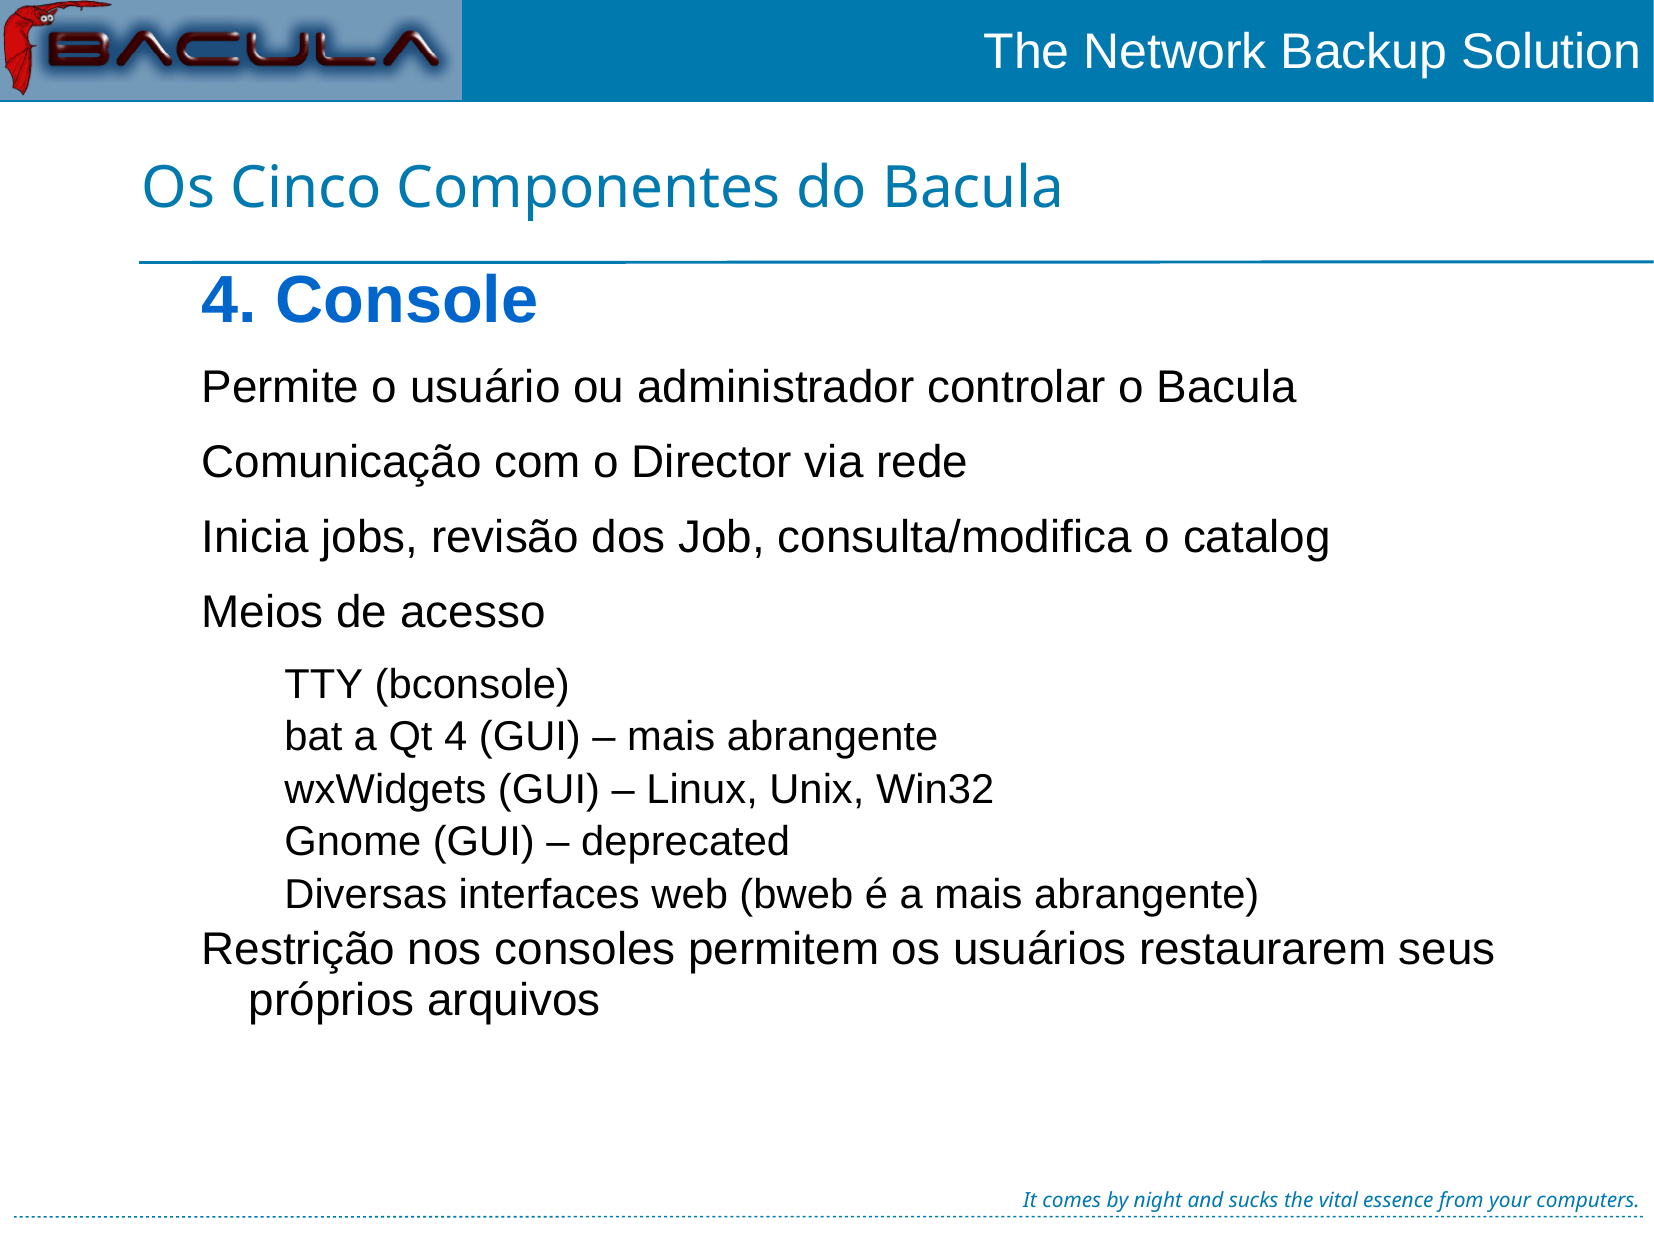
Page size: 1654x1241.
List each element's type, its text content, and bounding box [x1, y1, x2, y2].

list 4. Console Permite o usuário ou administrador controlar o Bacula Comunicação com o Director via rede Inicia jobs, revisão dos Job, consulta/modifica o catalog Meios de acesso TTY (bconsole) bat a Qt 4 (GUI) – mais abrangente wxWidgets (GUI) – Linux, Unix, Win32 Gnome (GUI) – deprecated Diversas interfaces web (bweb é a mais abrangente) Restrição nos consoles permitem os usuários restaurarem seus próprios arquivos [107, 262, 1501, 1126]
picture [0, 0, 461, 99]
title Os Cinco Componentes do Bacula [141, 112, 1501, 226]
